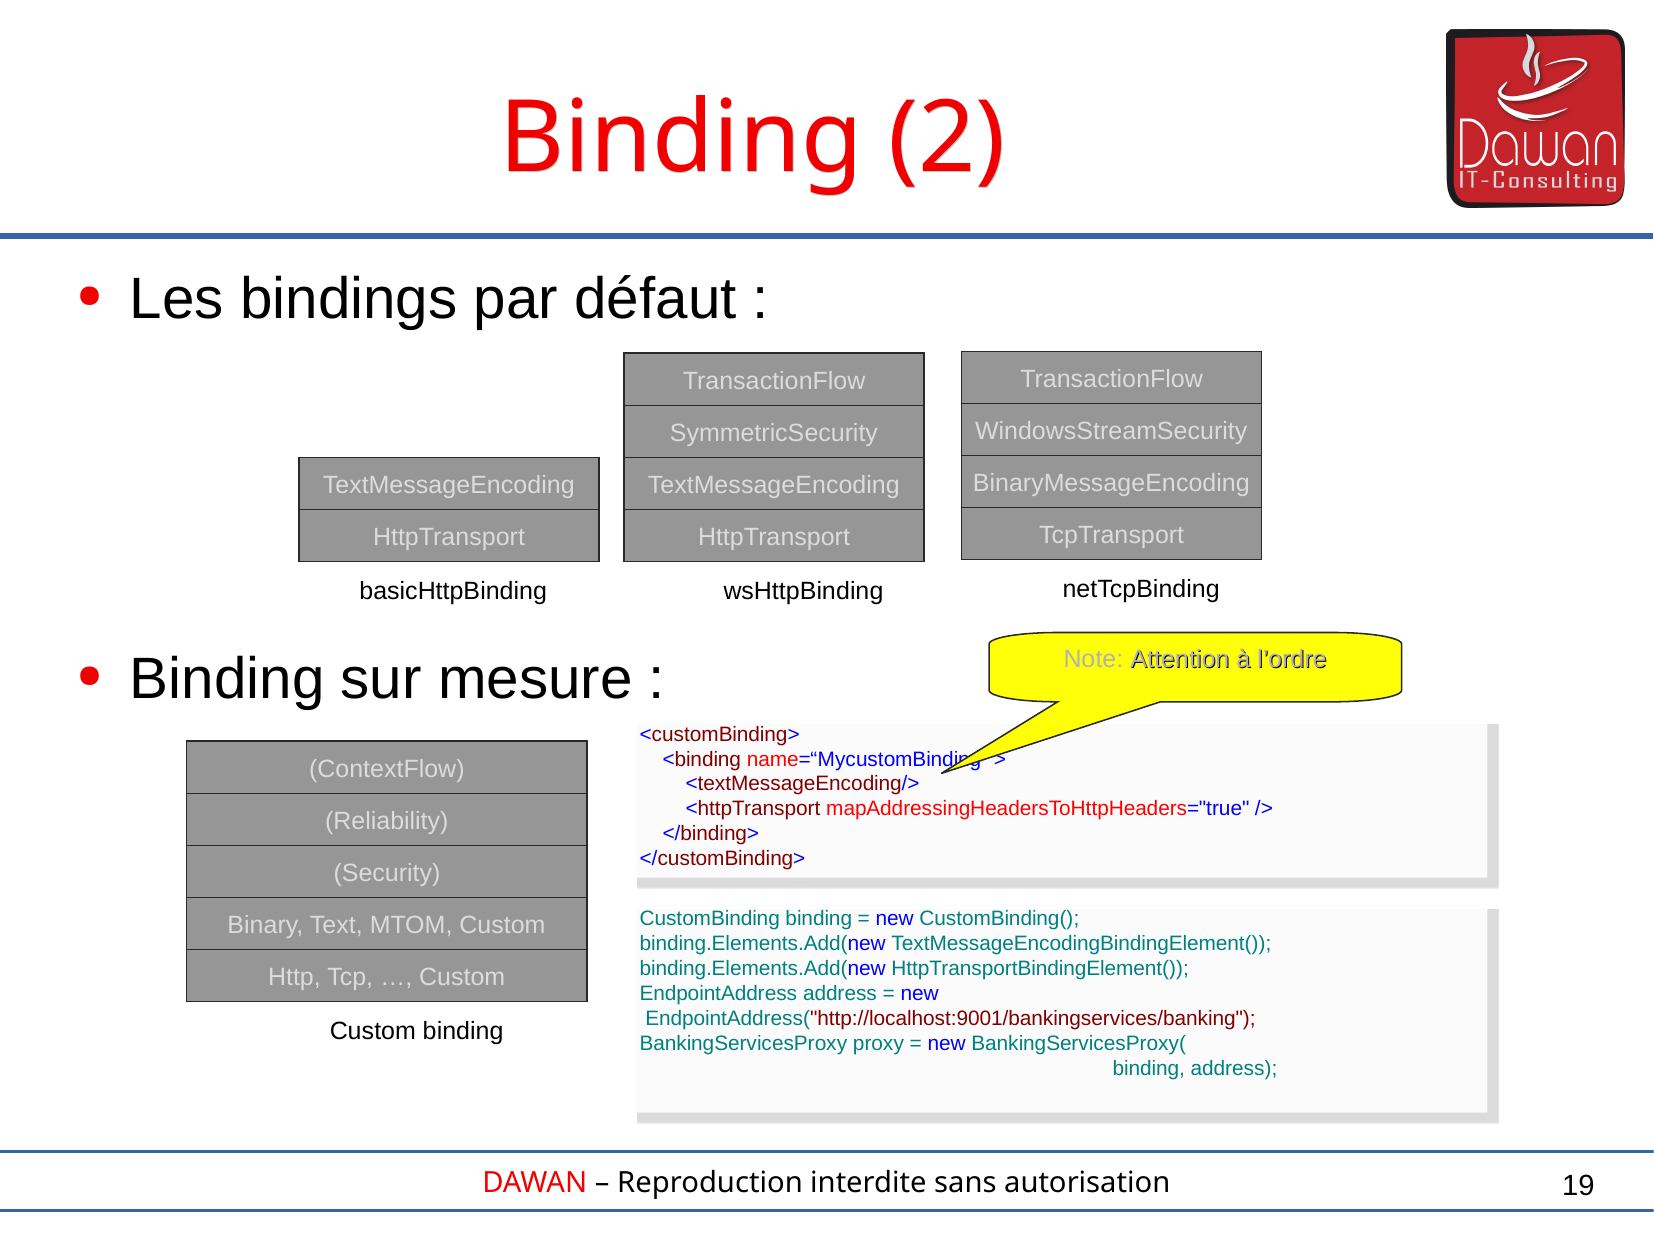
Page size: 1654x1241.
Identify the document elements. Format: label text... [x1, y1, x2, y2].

text_box (ContextFlow) [186, 741, 588, 794]
text_box TextMessageEncoding [624, 458, 925, 509]
text_box TransactionFlow [961, 351, 1262, 403]
text_box TextMessageEncoding [299, 457, 600, 509]
text_box Custom binding [287, 1006, 538, 1053]
text_box (Reliability) [186, 794, 588, 845]
text_box TransactionFlow [624, 353, 925, 405]
text_box SymmetricSecurity [624, 405, 925, 458]
list Les bindings par défaut : Binding sur mesure : [59, 265, 1595, 1109]
text_box <customBinding> <binding name=“MycustomBinding" > <textMessageEncoding/> <httpTransport mapAddressingHeadersToHttpHeaders="true" /> </binding> </customBinding> [624, 712, 1488, 878]
text_box Note: Attention à l’ordre [941, 632, 1402, 774]
title Binding (2) [59, 29, 1447, 237]
text_box netTcpBinding [1011, 564, 1262, 611]
text_box wsHttpBinding [674, 566, 925, 613]
text_box (Security) [186, 845, 588, 898]
text_box Binary, Text, MTOM, Custom [186, 898, 588, 949]
text_box Http, Tcp, …, Custom [186, 949, 588, 1002]
text_box CustomBinding binding = new CustomBinding(); binding.Elements.Add(new TextMessageEncodingBindingElement()); binding.Elements.Add(new HttpTransportBindingElement()); EndpointAddress address = new EndpointAddress("http://localhost:9001/bankingservices/banking"); BankingServicesProxy proxy = new BankingServicesProxy( binding, address); [624, 897, 1488, 1113]
text_box HttpTransport [624, 509, 925, 562]
text_box TcpTransport [961, 507, 1262, 560]
text_box HttpTransport [299, 509, 600, 562]
text_box BinaryMessageEncoding [961, 456, 1262, 507]
text_box WindowsStreamSecurity [961, 403, 1262, 456]
picture [1447, 29, 1625, 208]
text_box basicHttpBinding [324, 566, 574, 613]
